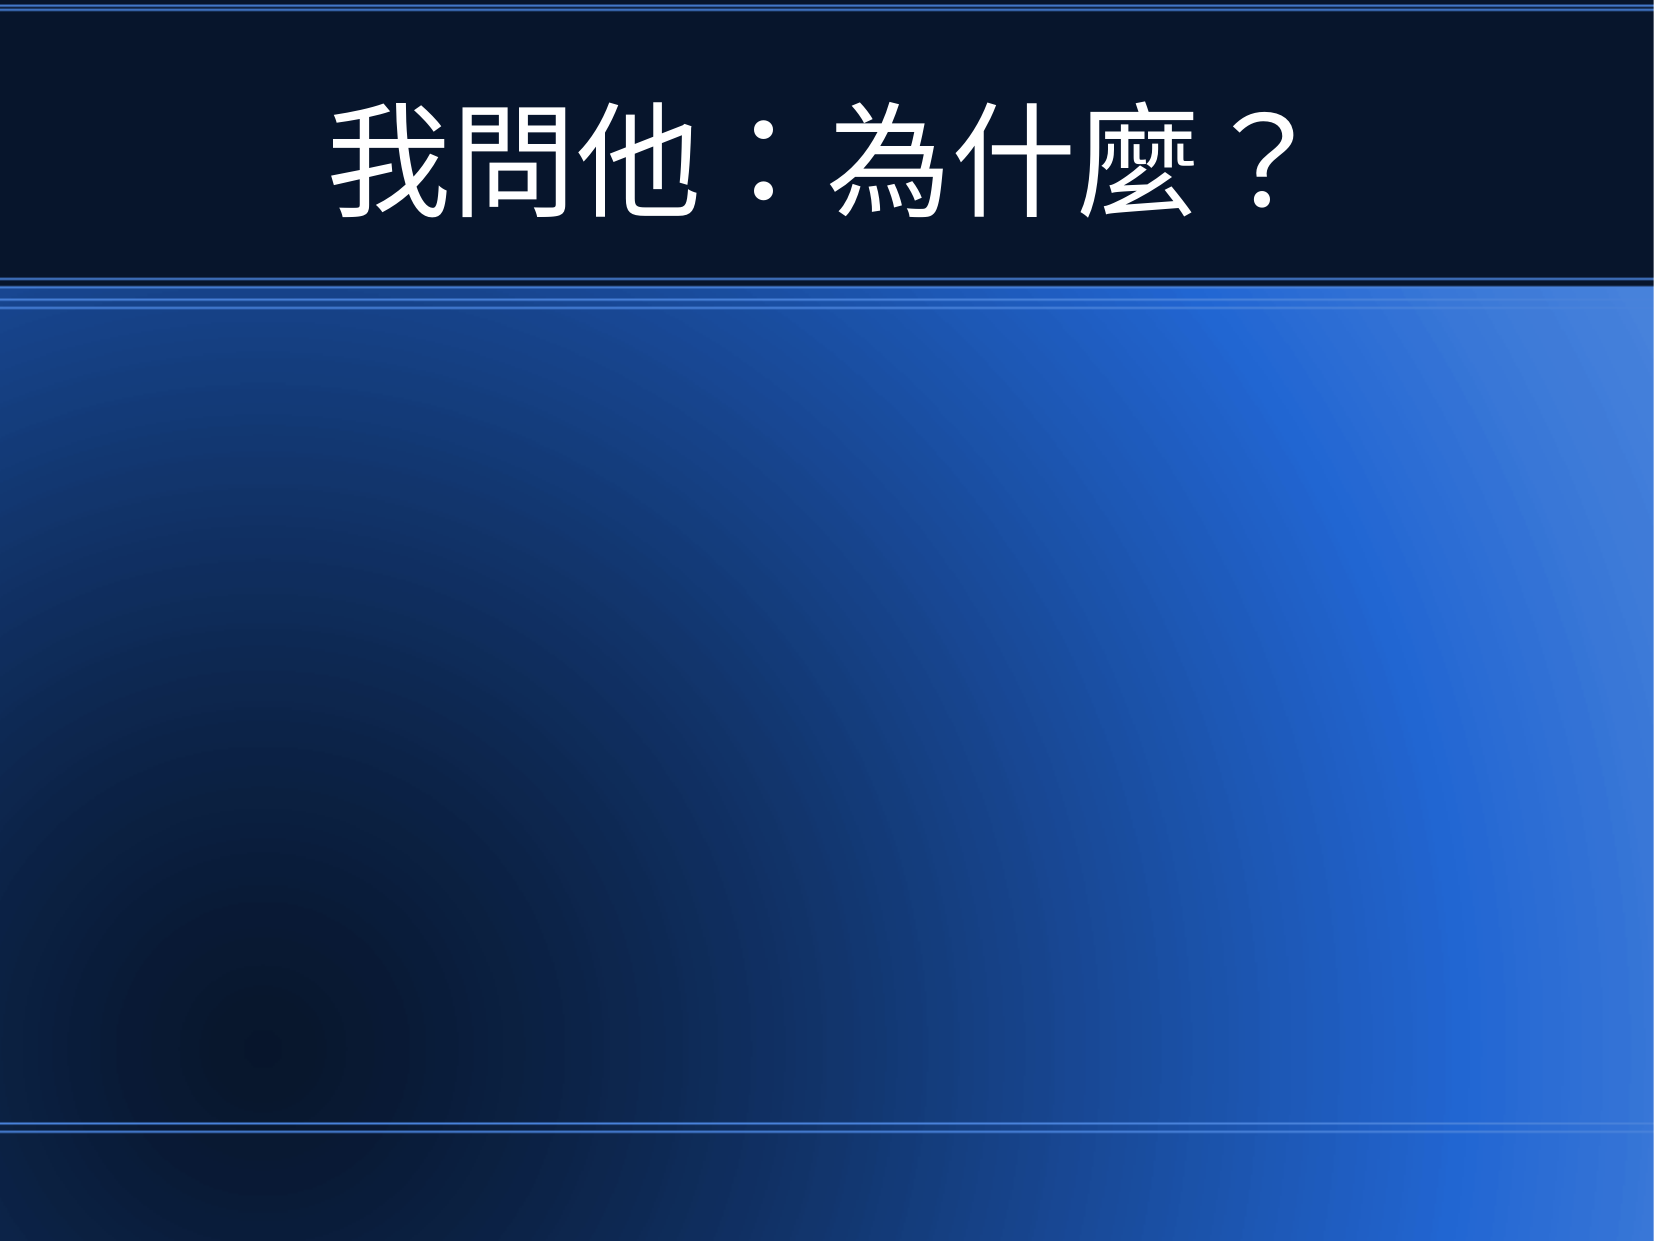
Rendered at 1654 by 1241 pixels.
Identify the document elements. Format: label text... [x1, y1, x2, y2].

picture [0, 0, 1654, 1241]
title 我問他：為什麼？ [82, 49, 1571, 257]
